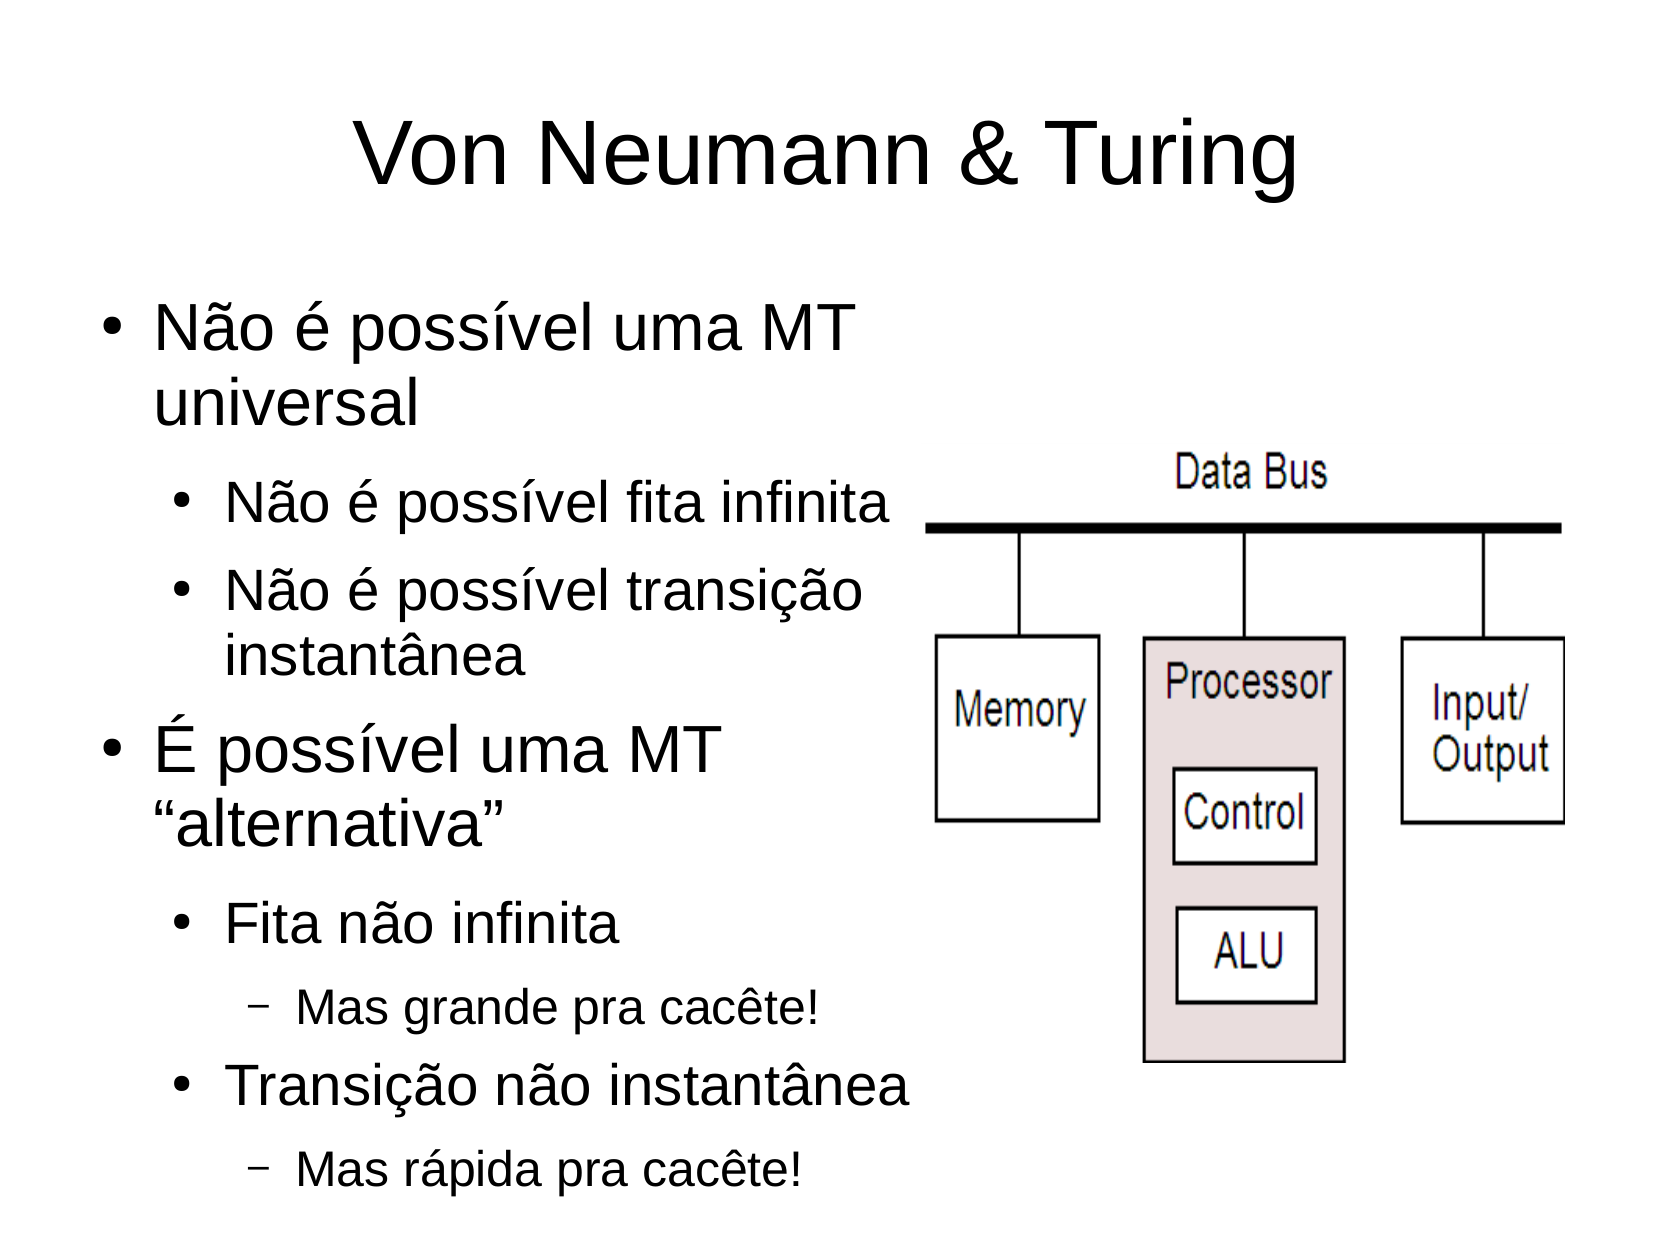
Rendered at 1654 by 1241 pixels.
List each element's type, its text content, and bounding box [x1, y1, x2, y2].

list Não é possível uma MT universal Não é possível fita infinita Não é possível transição instantânea É possível uma MT “alternativa” Fita não infinita Mas grande pra cacête! Transição não instantânea Mas rápida pra cacête! [82, 290, 1034, 1198]
picture [921, 442, 1565, 1063]
title Von Neumann & Turing [82, 49, 1571, 257]
